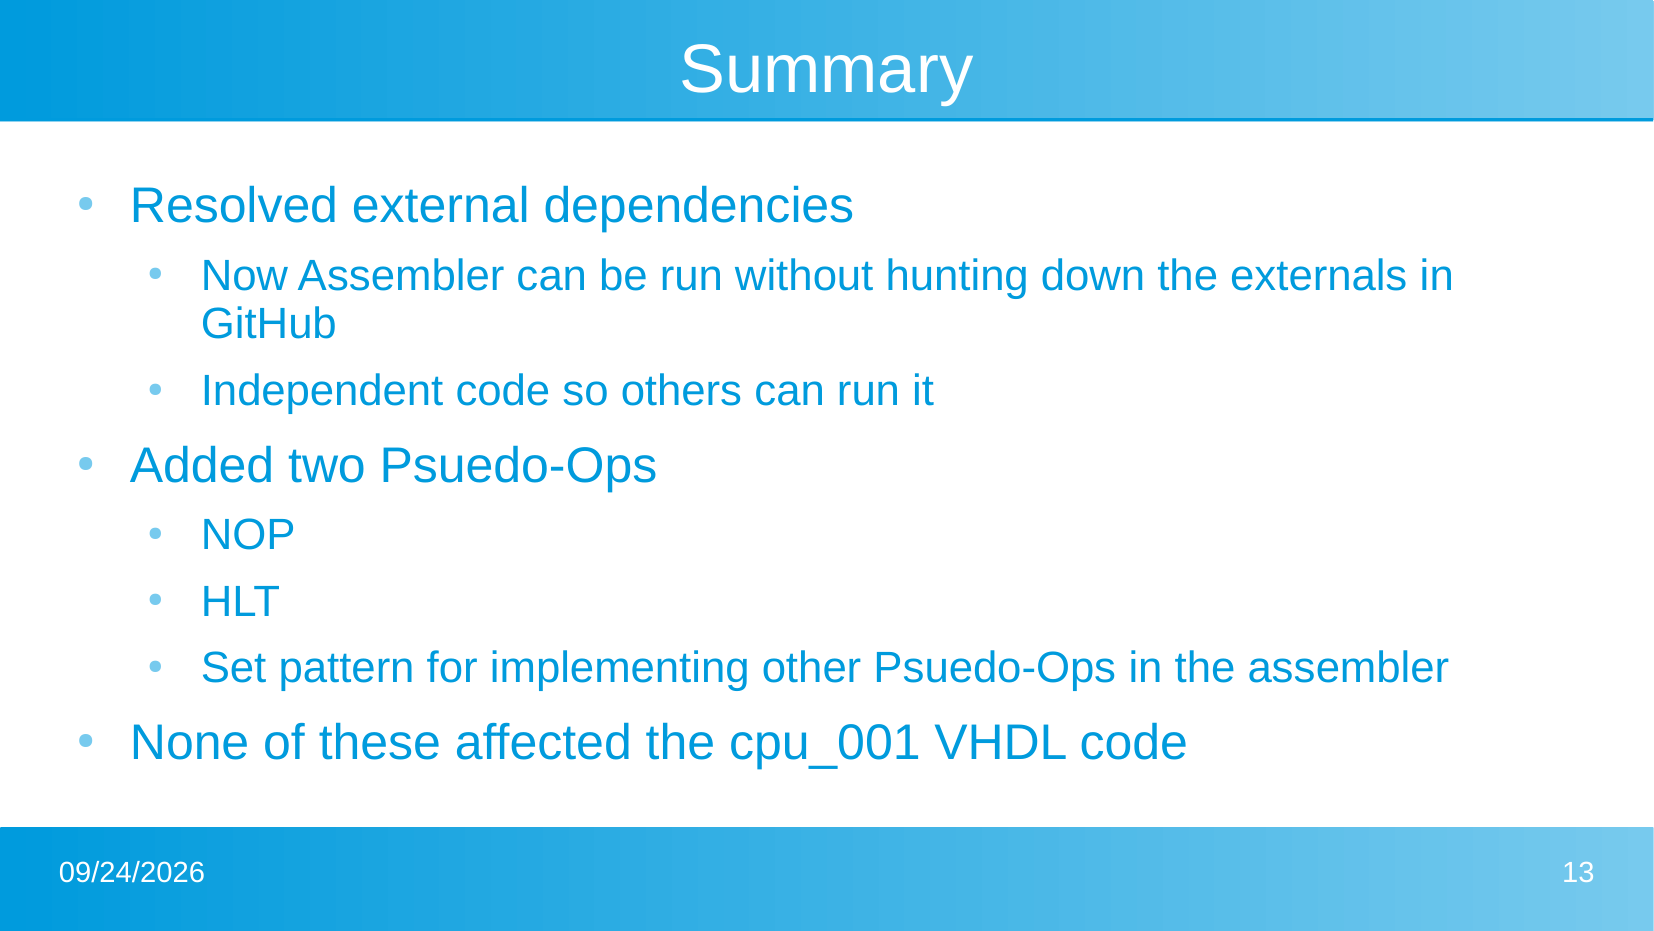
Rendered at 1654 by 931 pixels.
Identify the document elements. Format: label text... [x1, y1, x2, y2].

list Resolved external dependencies Now Assembler can be run without hunting down the externals in GitHub Independent code so others can run it Added two Psuedo-Ops NOP HLT Set pattern for implementing other Psuedo-Ops in the assembler None of these affected the cpu_001 VHDL code [59, 177, 1595, 768]
title Summary [59, 29, 1595, 108]
